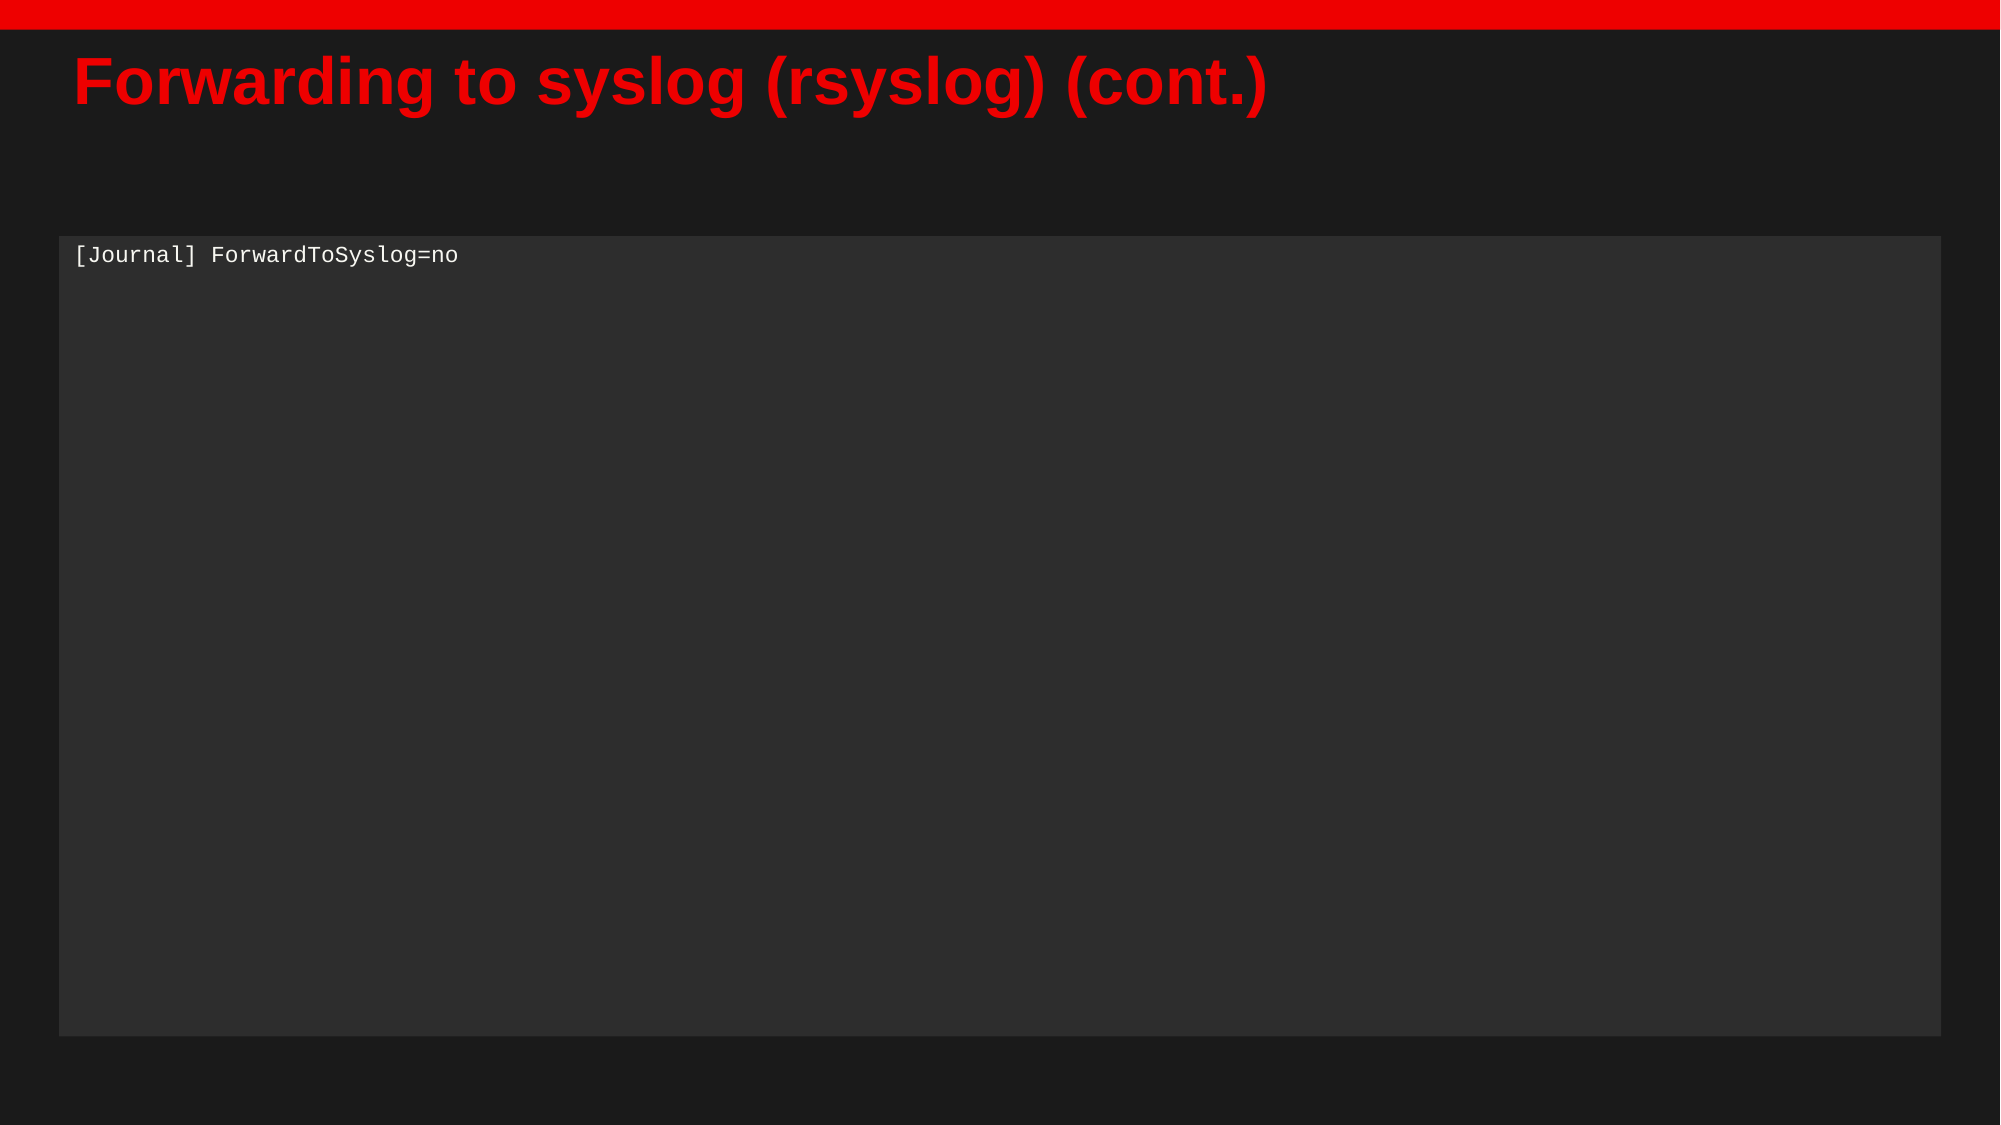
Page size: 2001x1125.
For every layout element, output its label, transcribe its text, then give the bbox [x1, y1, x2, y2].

text_box [Journal] ForwardToSyslog=no [59, 236, 1942, 1037]
text_box [0, 0, 2001, 30]
text_box Forwarding to syslog (rsyslog) (cont.) [59, 36, 1942, 208]
